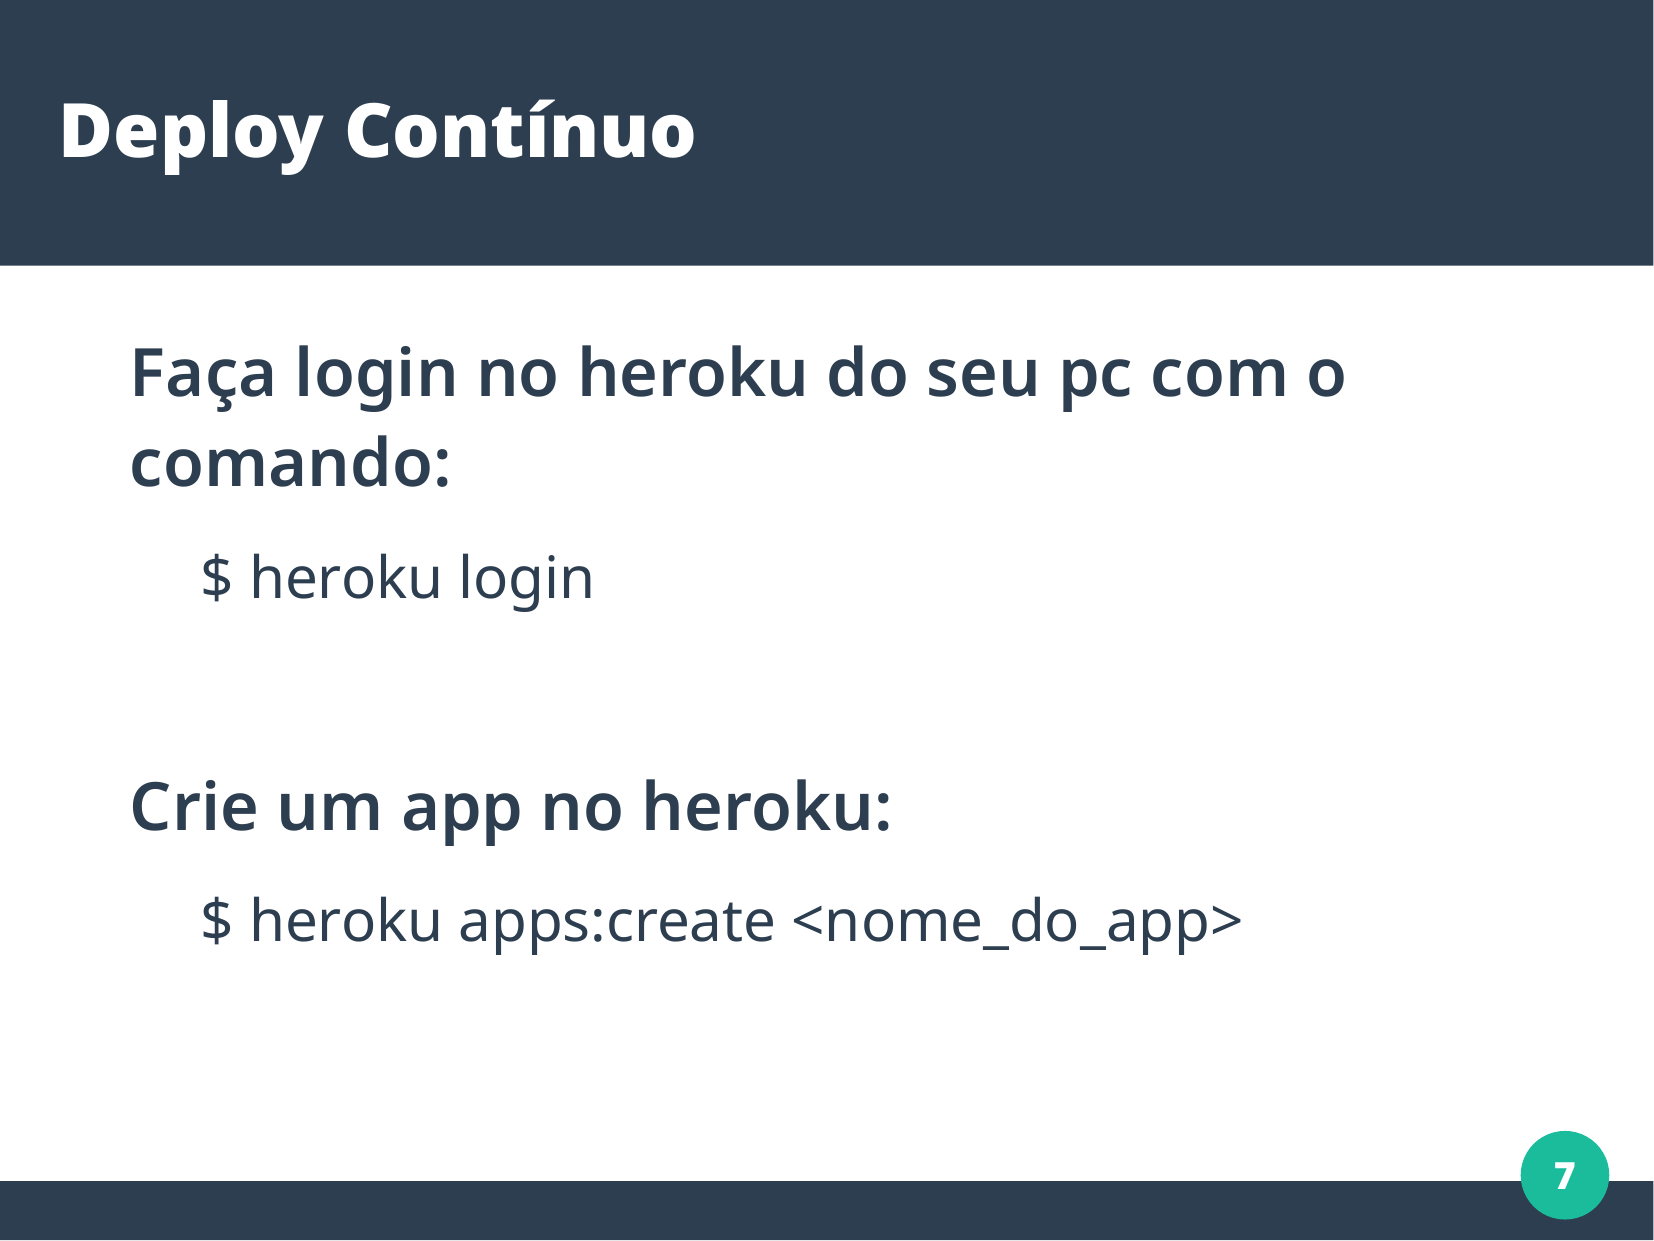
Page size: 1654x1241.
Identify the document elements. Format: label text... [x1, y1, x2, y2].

list Faça login no heroku do seu pc com o comando: $ heroku login Crie um app no heroku: $ heroku apps:create <nome_do_app> [59, 324, 1595, 1152]
title Deploy Contínuo [59, 49, 1595, 207]
